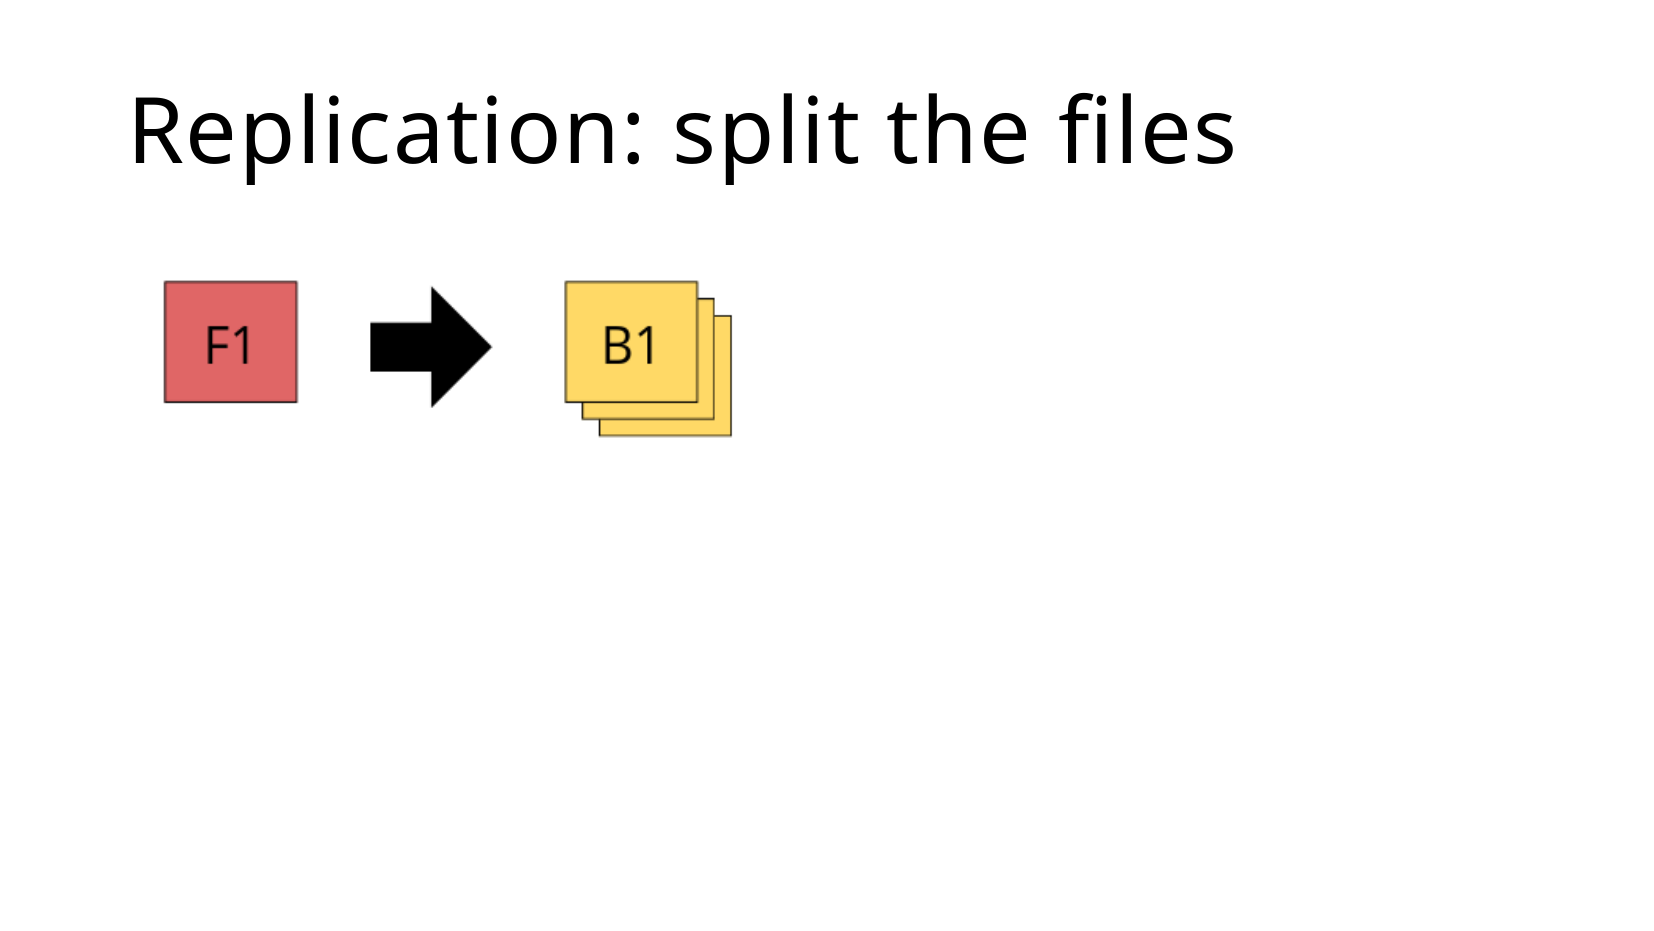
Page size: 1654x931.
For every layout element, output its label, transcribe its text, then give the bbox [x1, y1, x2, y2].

picture [139, 248, 754, 477]
title Replication: split the files [127, 69, 1654, 187]
